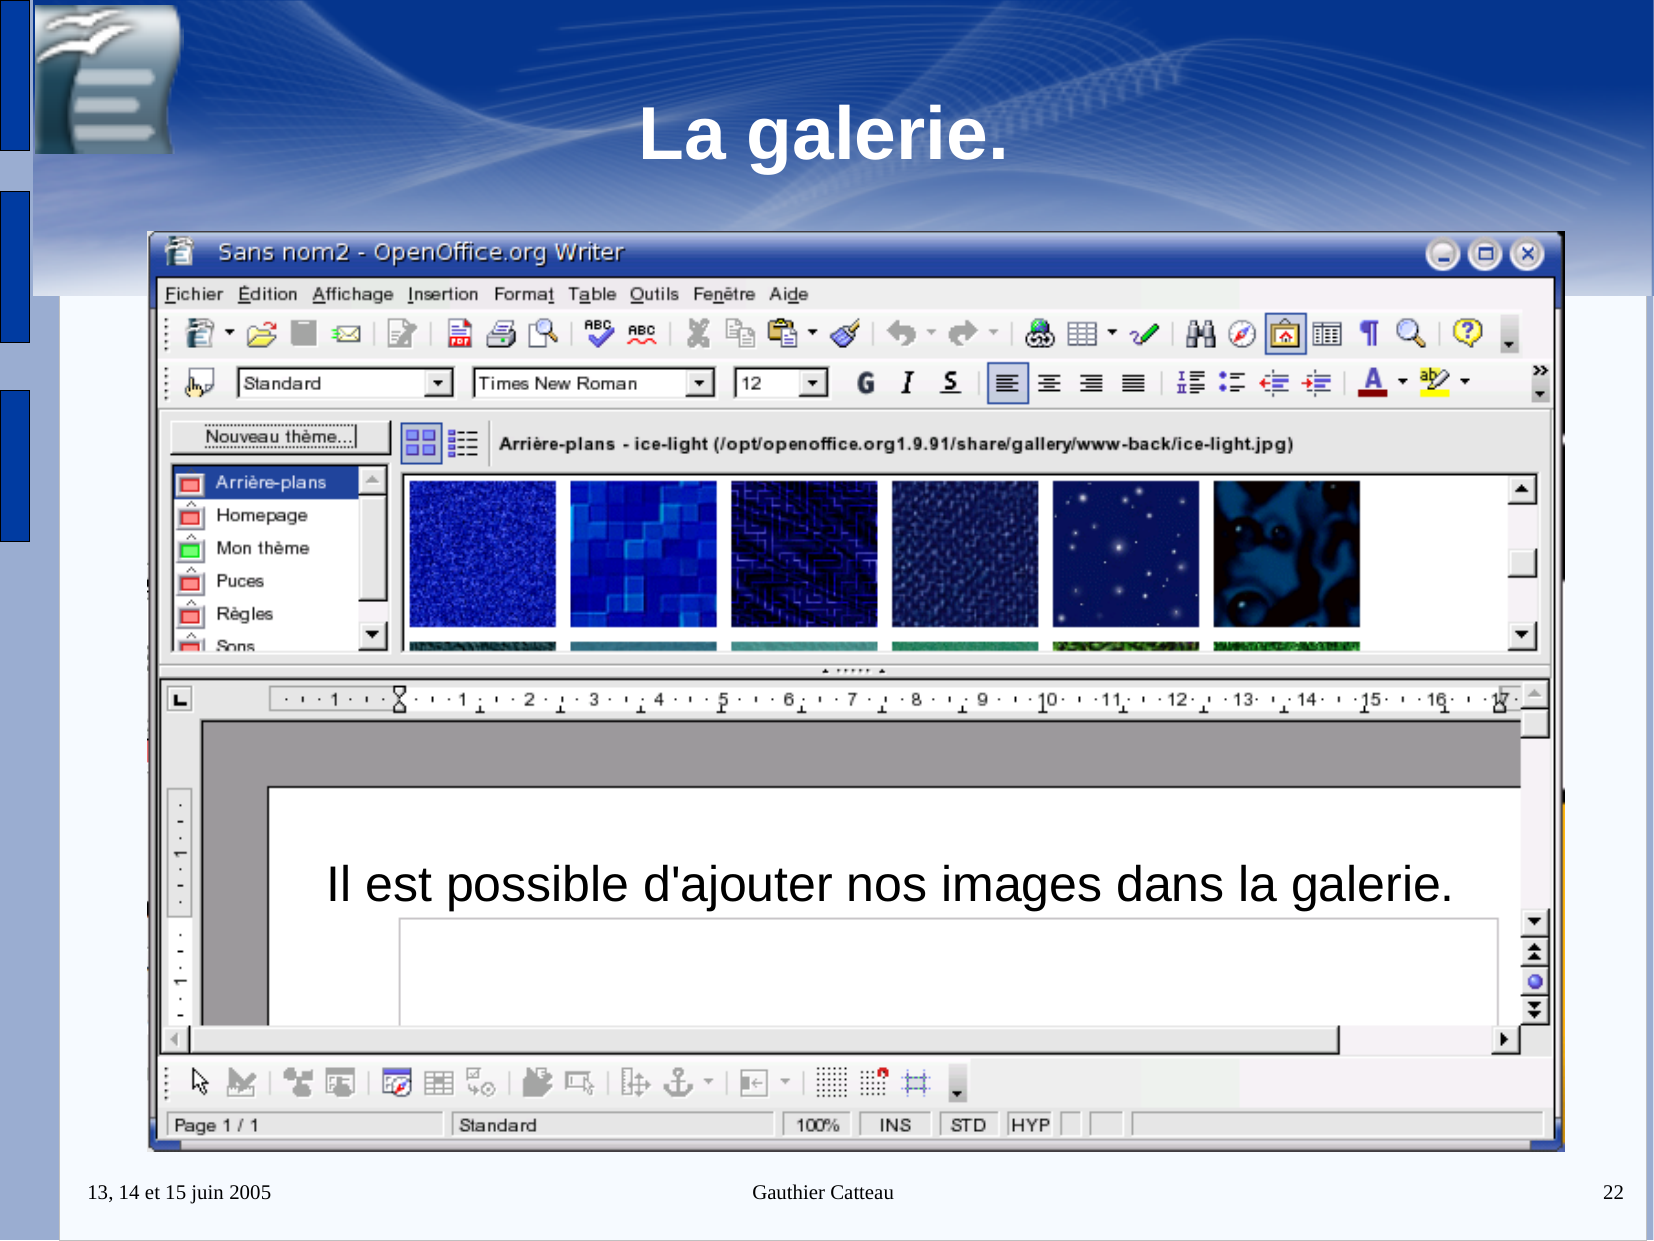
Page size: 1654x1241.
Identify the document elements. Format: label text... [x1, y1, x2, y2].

list Il est possible d'ajouter nos images dans la galerie. [149, 856, 1506, 1097]
title La galerie. [118, 29, 1531, 237]
picture [33, 0, 1654, 1152]
